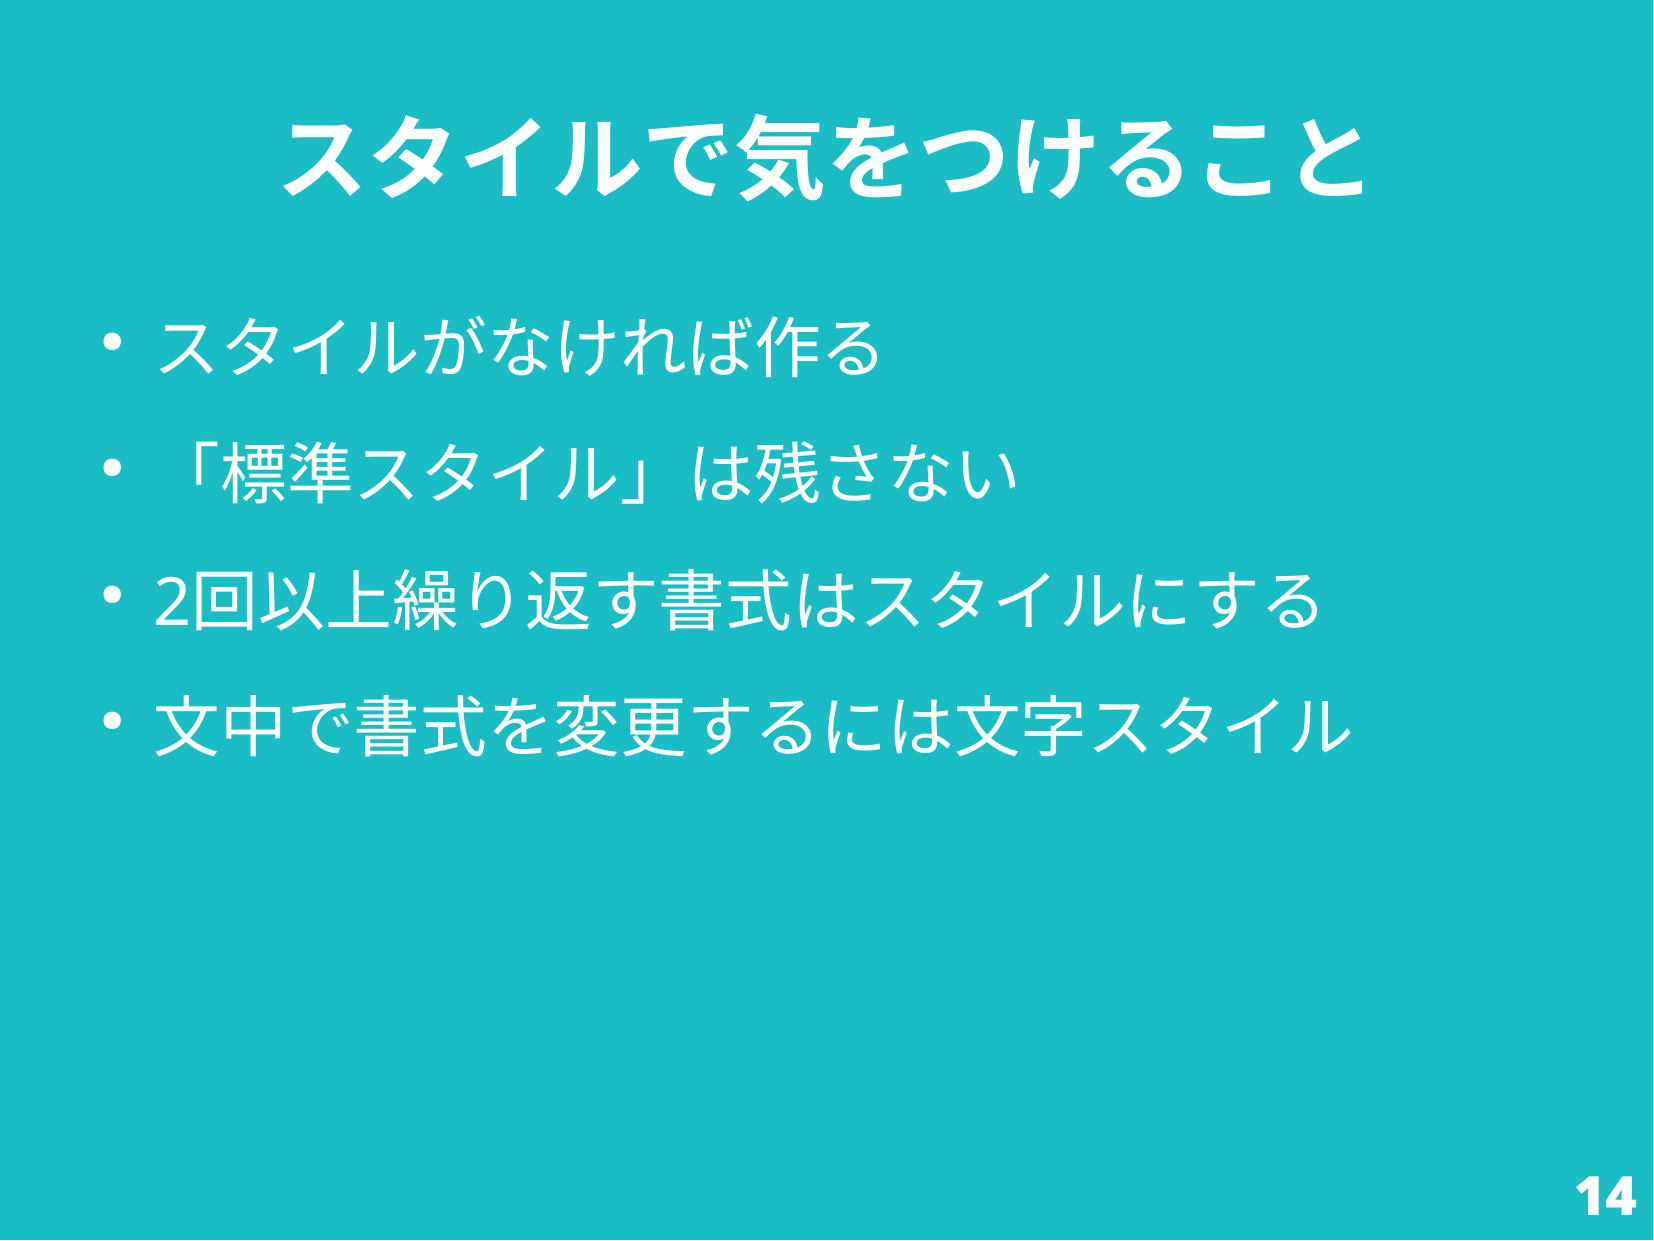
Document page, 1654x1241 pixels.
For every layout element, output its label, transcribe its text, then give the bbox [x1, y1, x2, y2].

title スタイルで気をつけること [82, 49, 1571, 257]
list スタイルがなければ作る 「標準スタイル」は残さない 2回以上繰り返す書式はスタイルにする 文中で書式を変更するには文字スタイル [82, 295, 1571, 1063]
